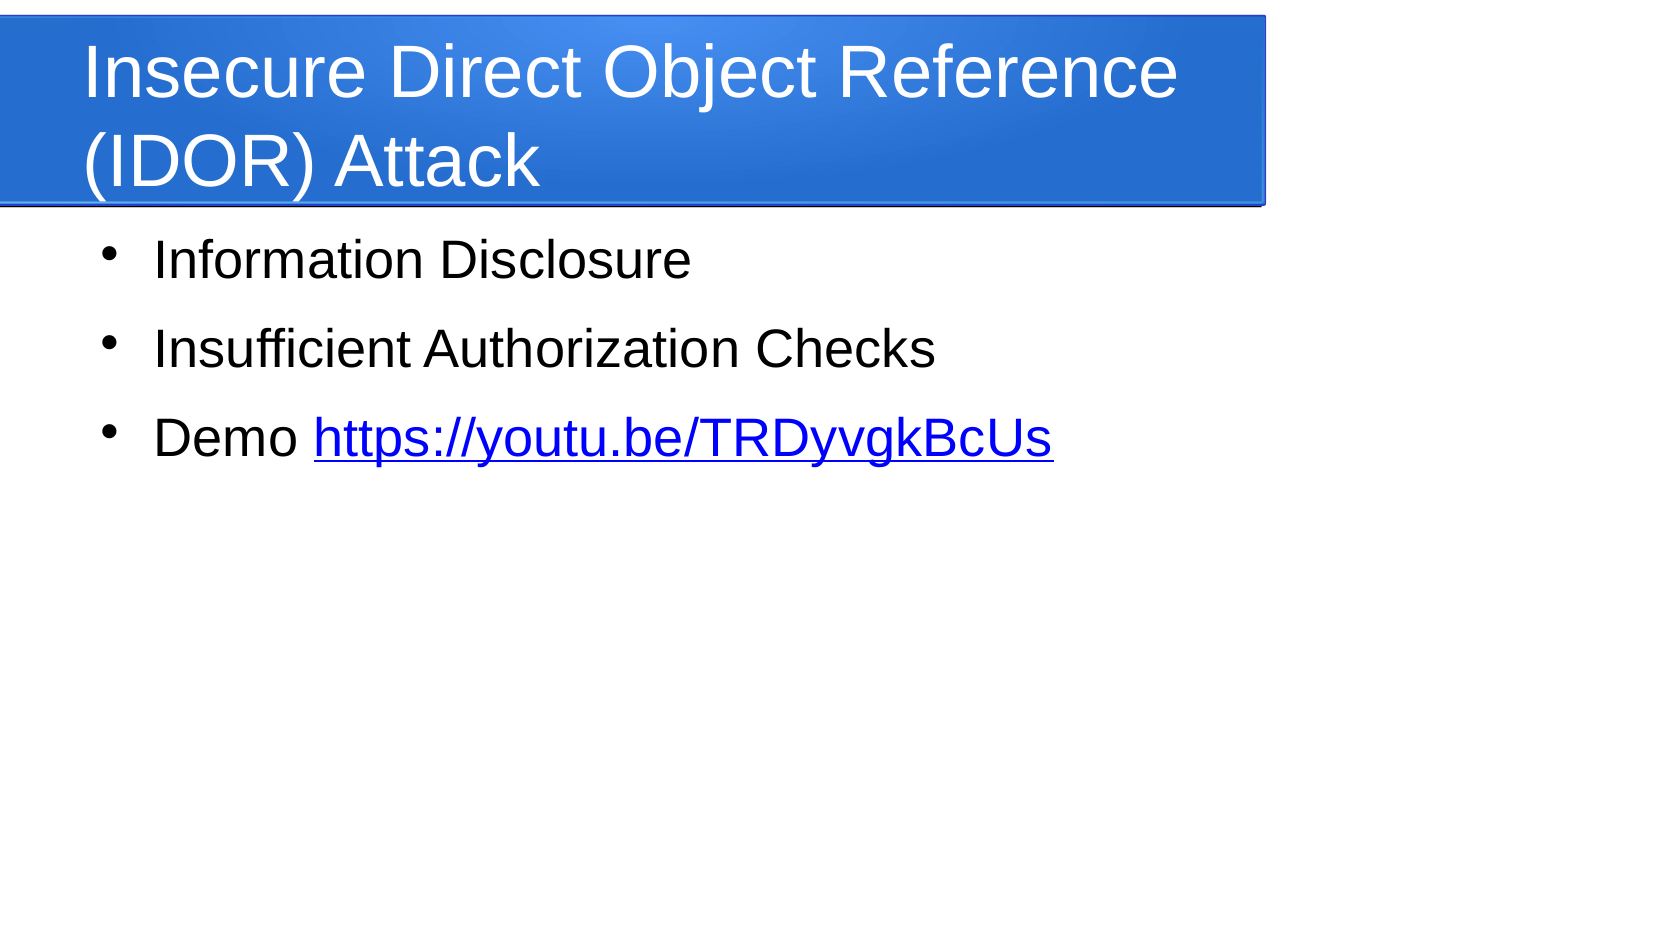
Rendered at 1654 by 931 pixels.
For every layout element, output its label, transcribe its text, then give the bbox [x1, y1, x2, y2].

picture [0, 13, 1269, 211]
text_box Information Disclosure Insufficient Authorization Checks Demo https://youtu.be/TRDyvgkBcUs [82, 224, 1571, 764]
text_box Insecure Direct Object Reference (IDOR) Attack [82, 29, 1235, 196]
